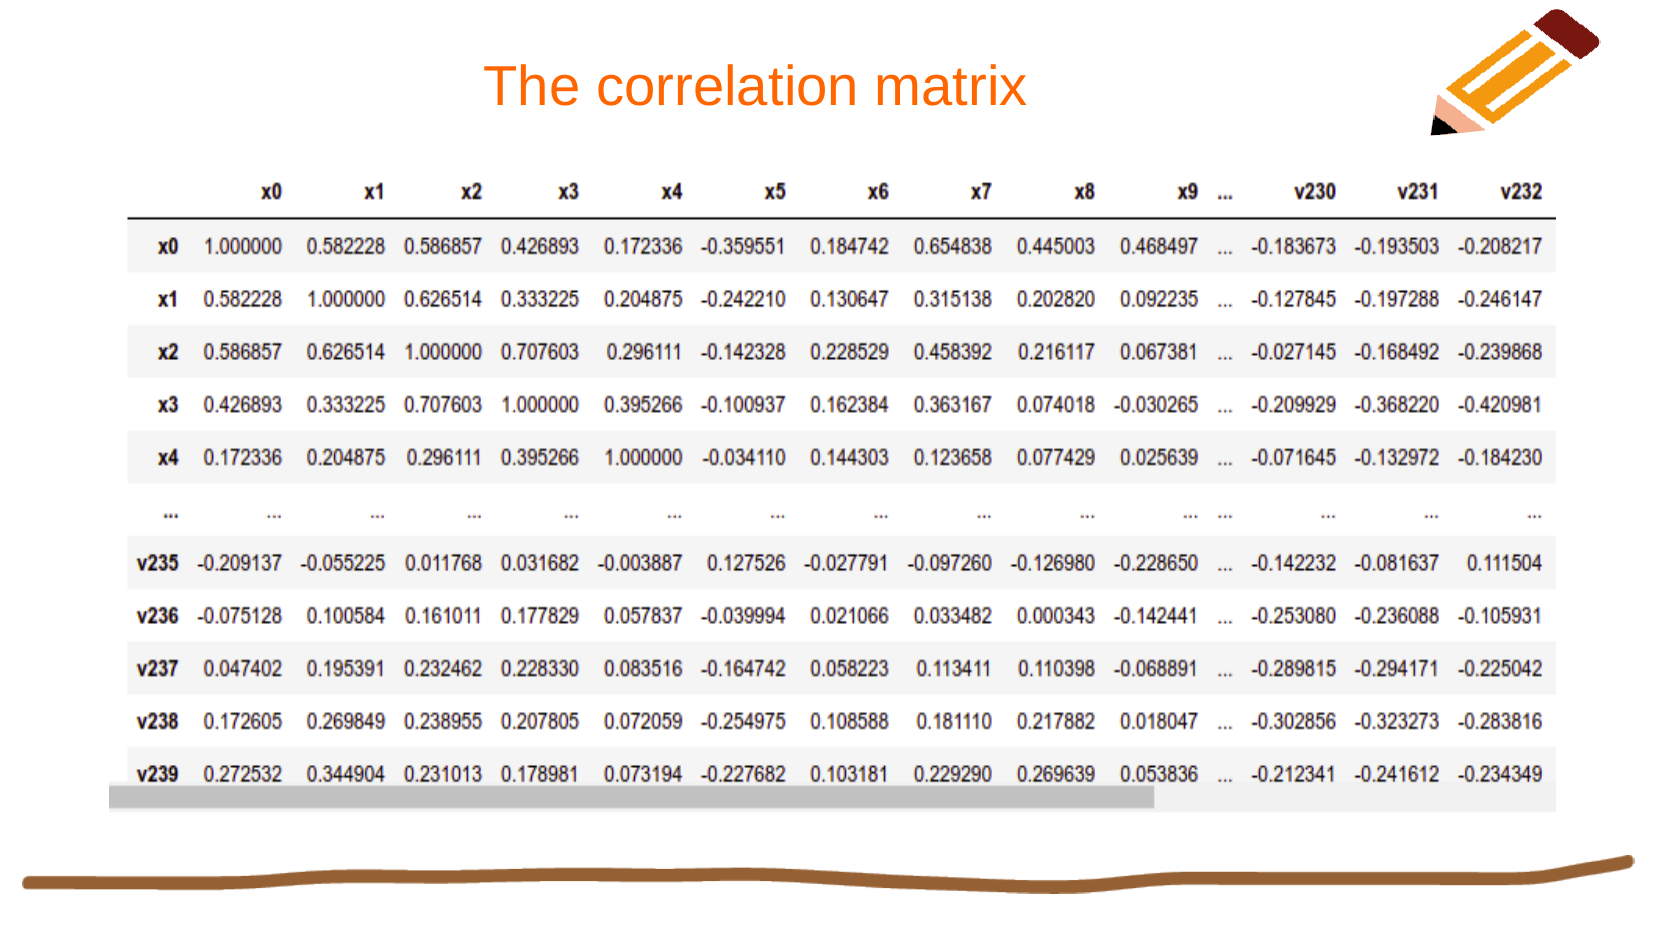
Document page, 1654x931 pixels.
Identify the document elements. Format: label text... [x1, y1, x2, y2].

picture [1430, 9, 1601, 136]
text_box The correlation matrix [82, 37, 1430, 129]
picture [109, 159, 1556, 833]
